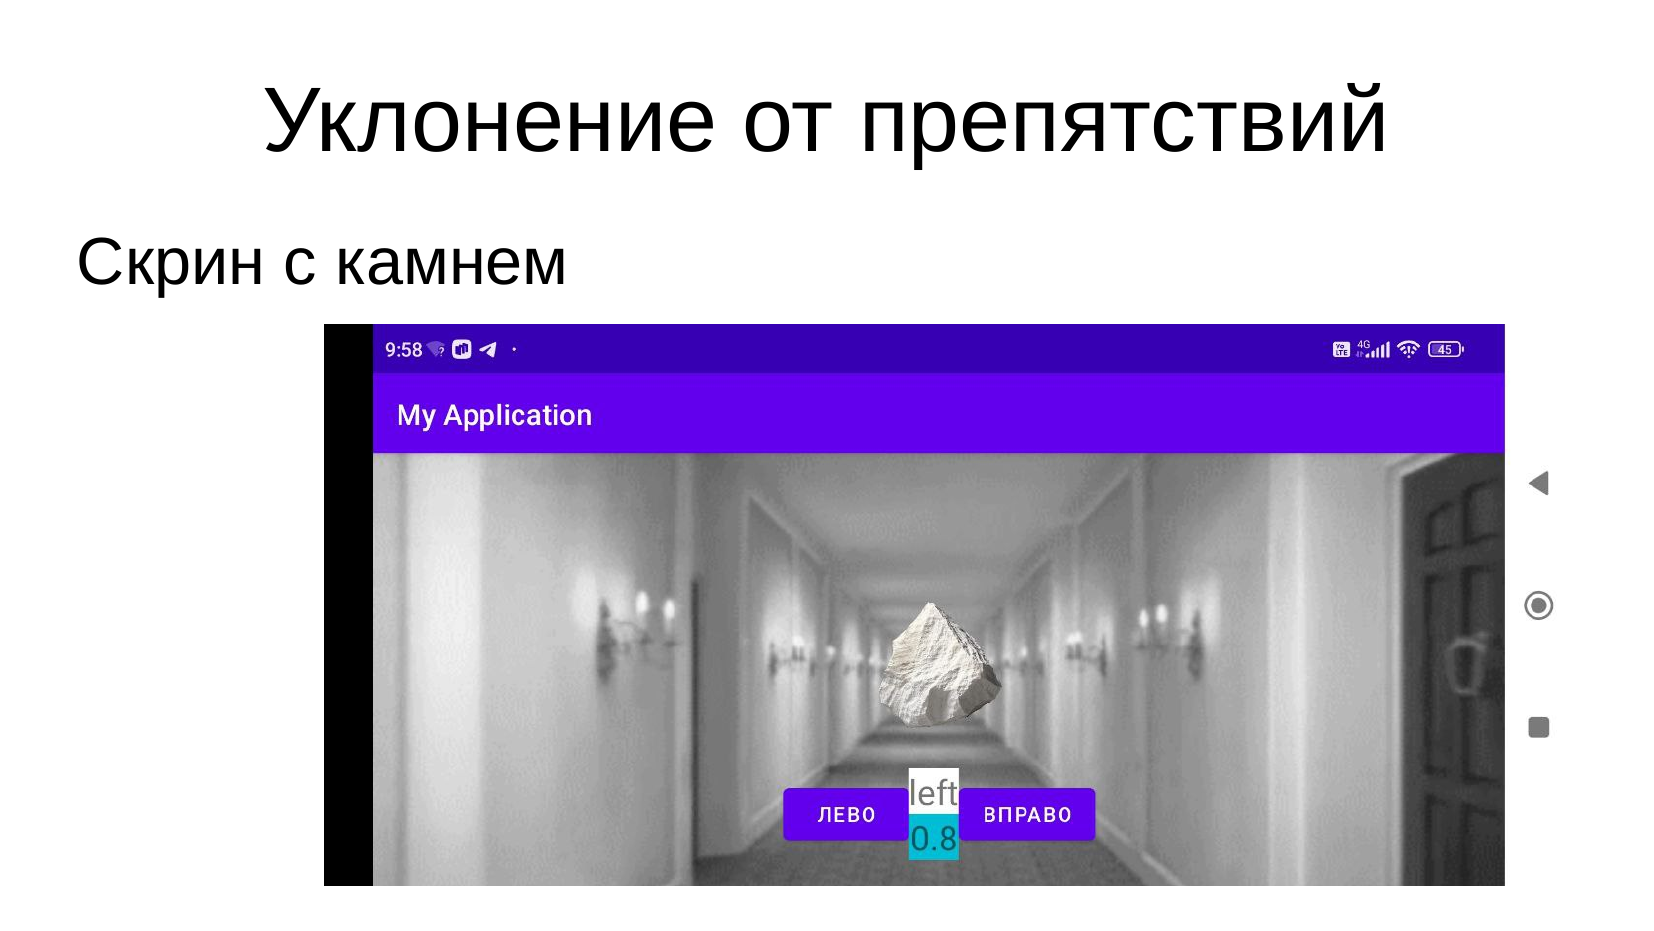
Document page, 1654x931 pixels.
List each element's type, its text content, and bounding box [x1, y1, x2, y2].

list Скрин с камнем [76, 217, 1565, 758]
title Уклонение от препятствий [82, 37, 1571, 193]
picture [324, 324, 1572, 886]
